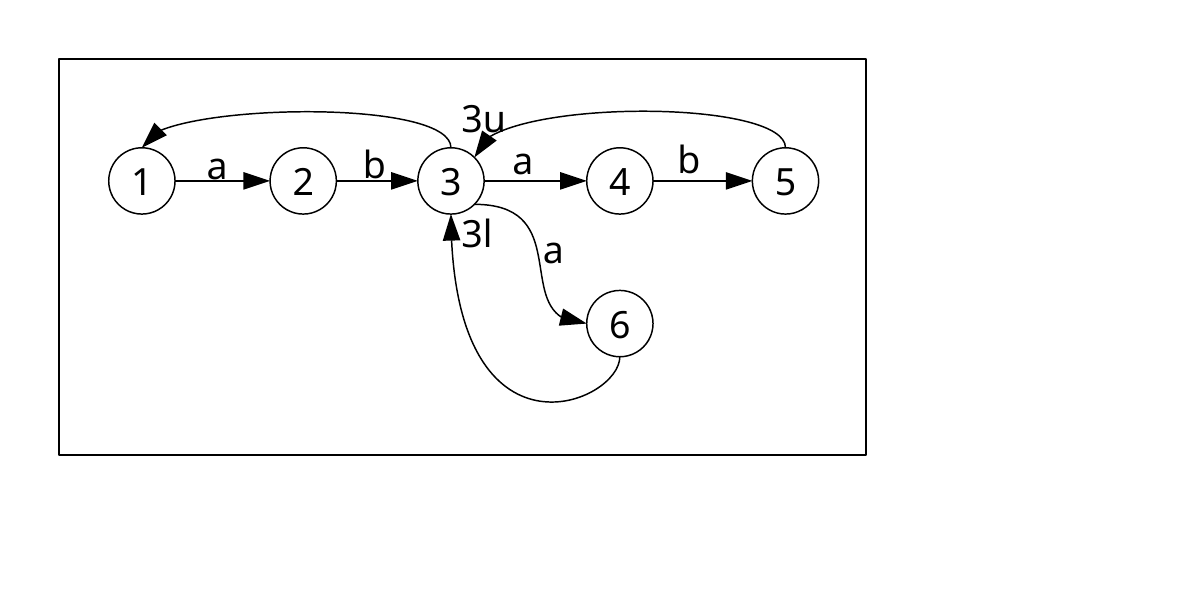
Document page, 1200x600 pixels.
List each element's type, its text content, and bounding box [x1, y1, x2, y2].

text_box 1 [108, 147, 175, 215]
text_box 3 [417, 147, 485, 214]
text_box 3l [446, 200, 508, 261]
text_box a [528, 215, 577, 276]
text_box b [662, 125, 713, 186]
text_box 3u [446, 84, 519, 145]
text_box 6 [586, 290, 654, 357]
text_box a [497, 127, 547, 188]
text_box [58, 58, 867, 456]
text_box 5 [752, 147, 819, 215]
text_box 4 [586, 147, 653, 215]
text_box 2 [270, 147, 337, 215]
text_box b [348, 130, 399, 191]
text_box a [191, 132, 241, 193]
